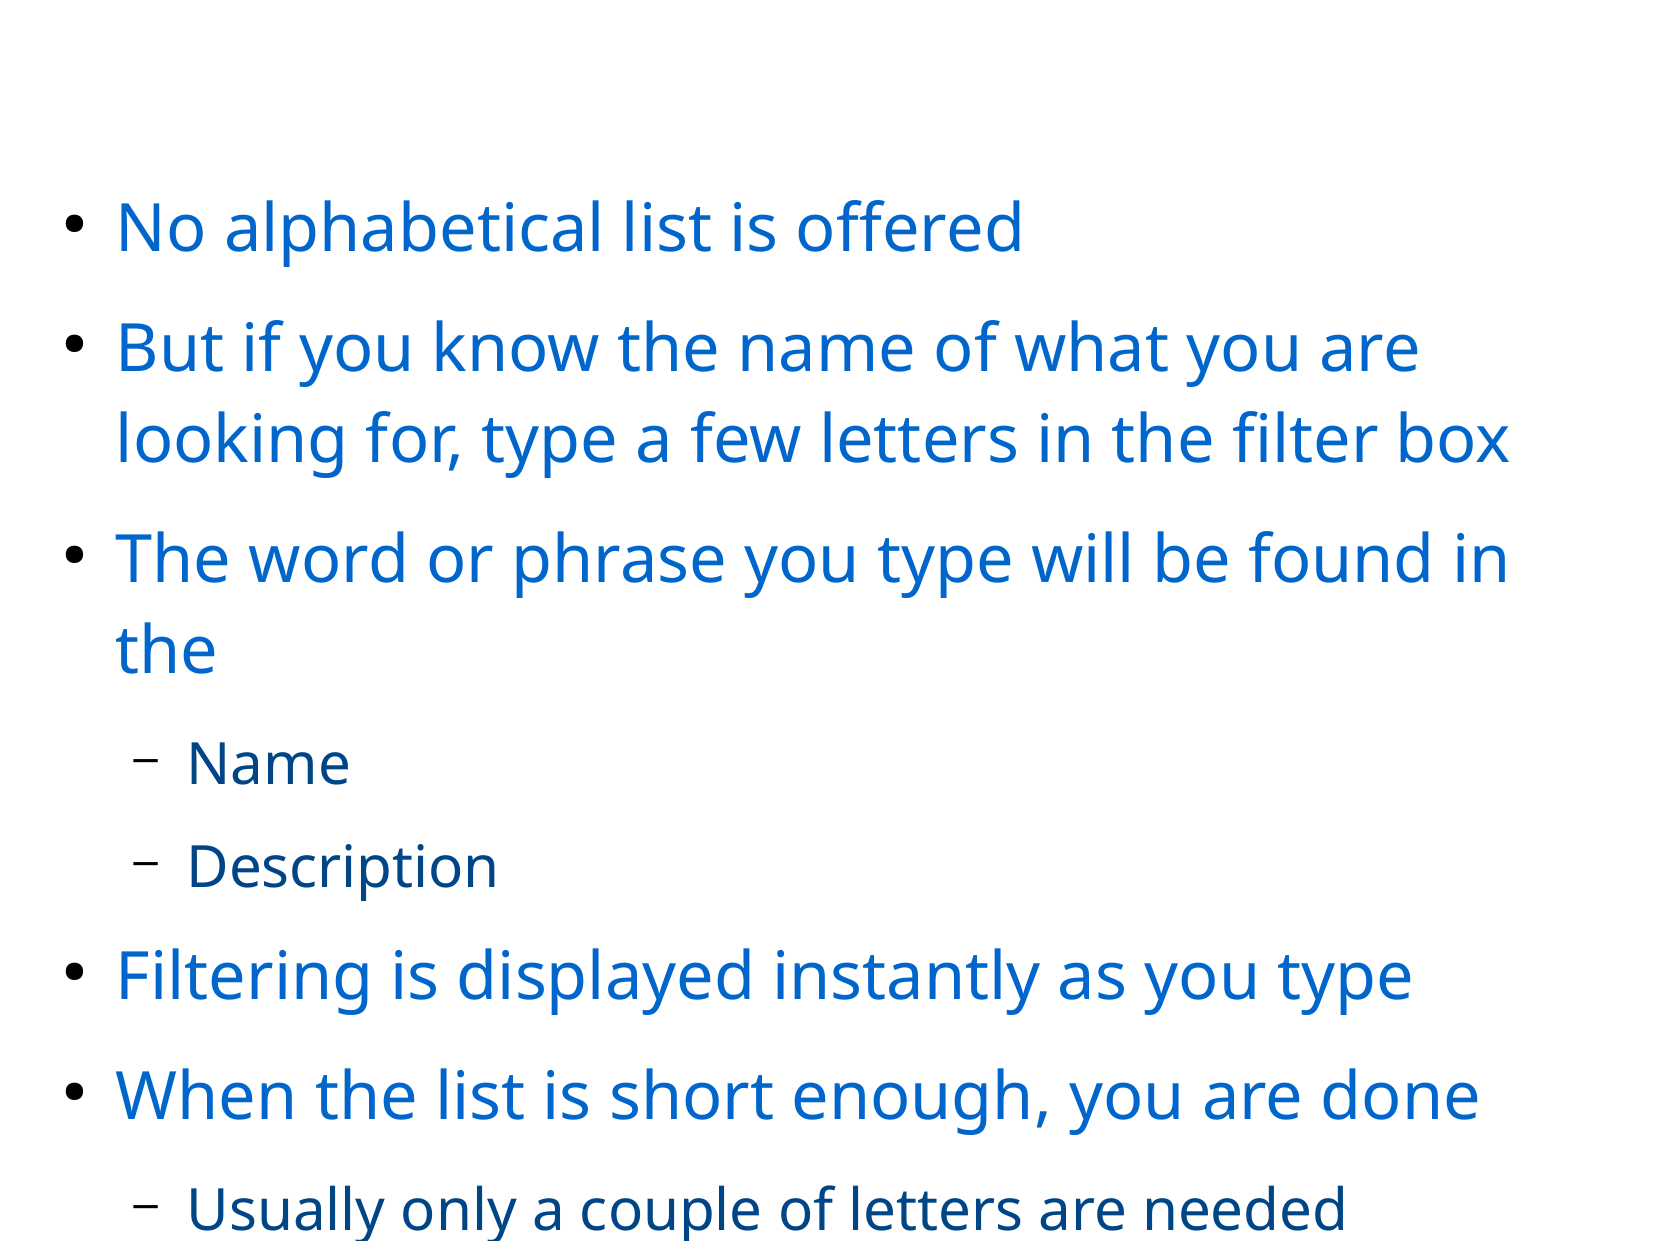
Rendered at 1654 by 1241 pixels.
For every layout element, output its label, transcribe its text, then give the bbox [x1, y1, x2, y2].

list No alphabetical list is offered But if you know the name of what you are looking for, type a few letters in the filter box The word or phrase you type will be found in the Name Description Filtering is displayed instantly as you type When the list is short enough, you are done Usually only a couple of letters are needed [45, 180, 1606, 1156]
